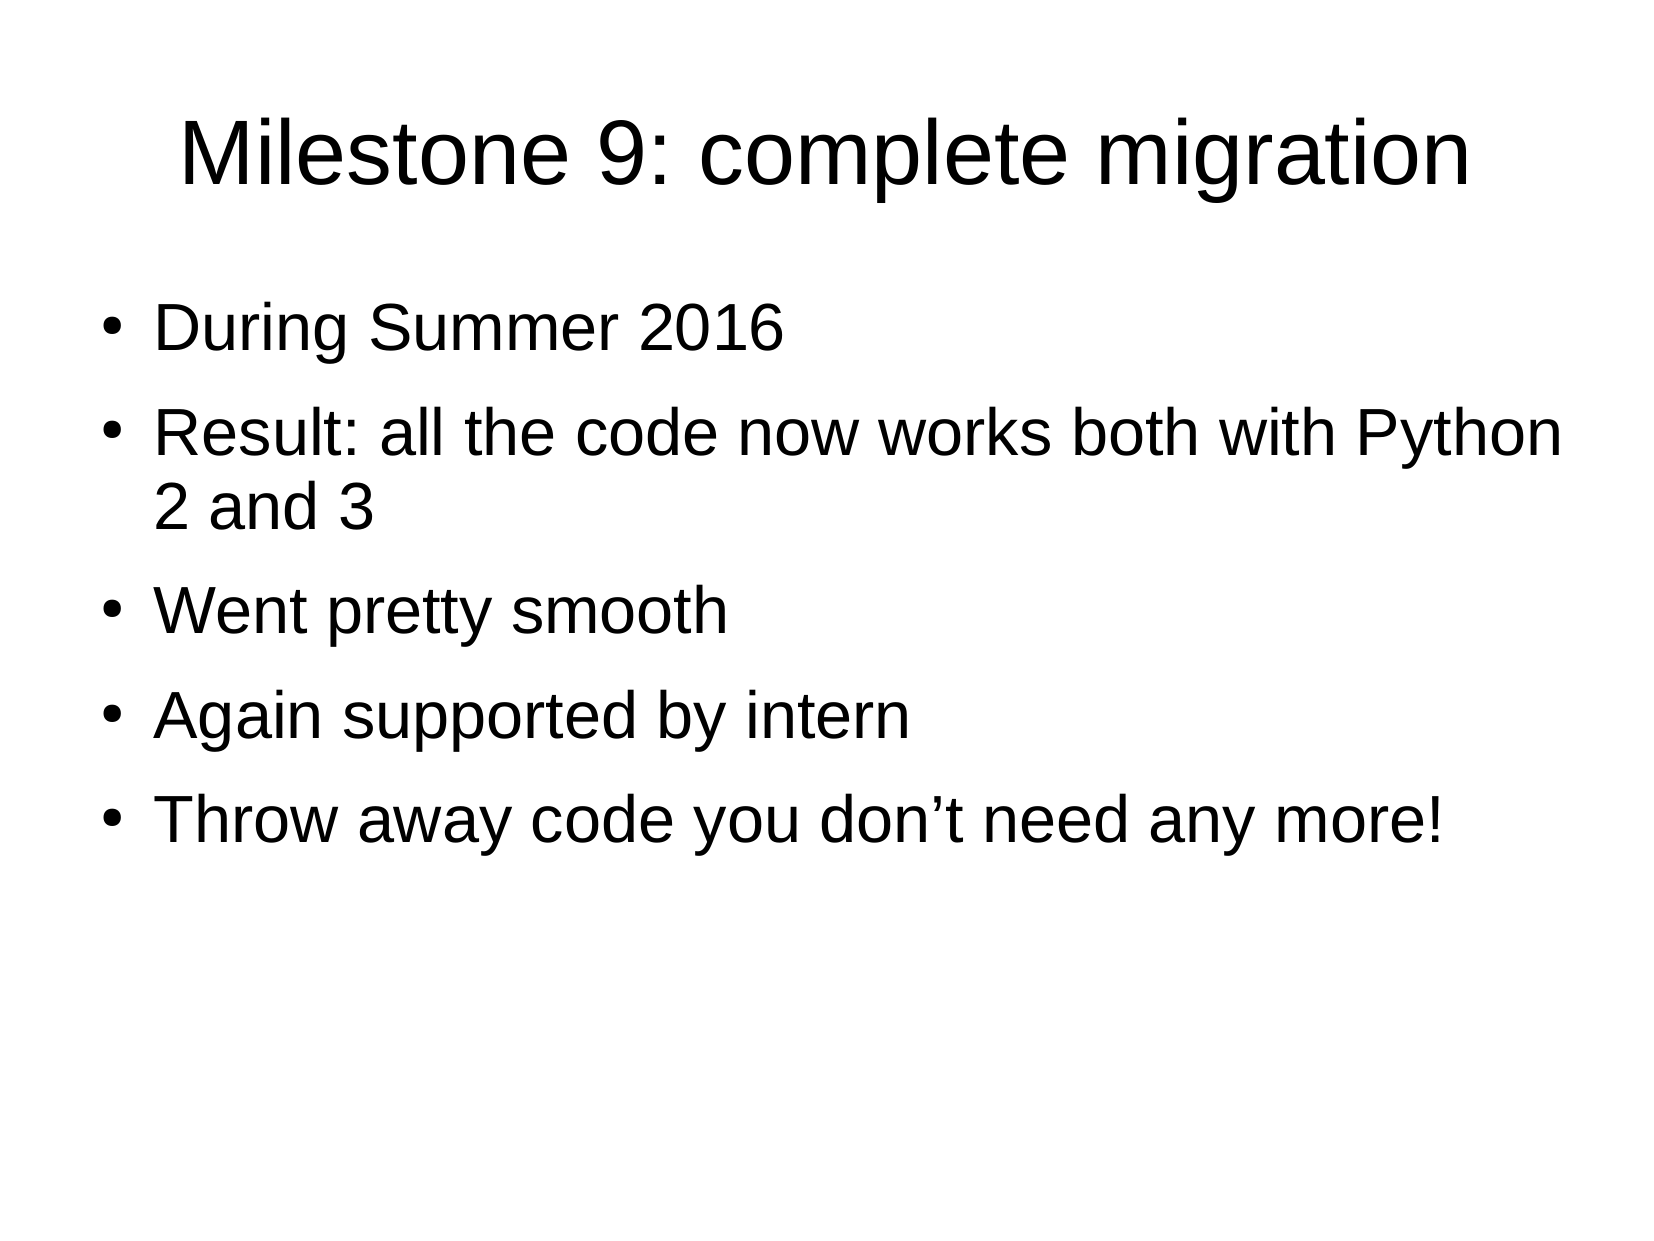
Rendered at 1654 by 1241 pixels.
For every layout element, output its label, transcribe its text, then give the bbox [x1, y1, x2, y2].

title Milestone 9: complete migration [82, 49, 1571, 257]
list During Summer 2016 Result: all the code now works both with Python 2 and 3 Went pretty smooth Again supported by intern Throw away code you don’t need any more! [82, 290, 1571, 1010]
